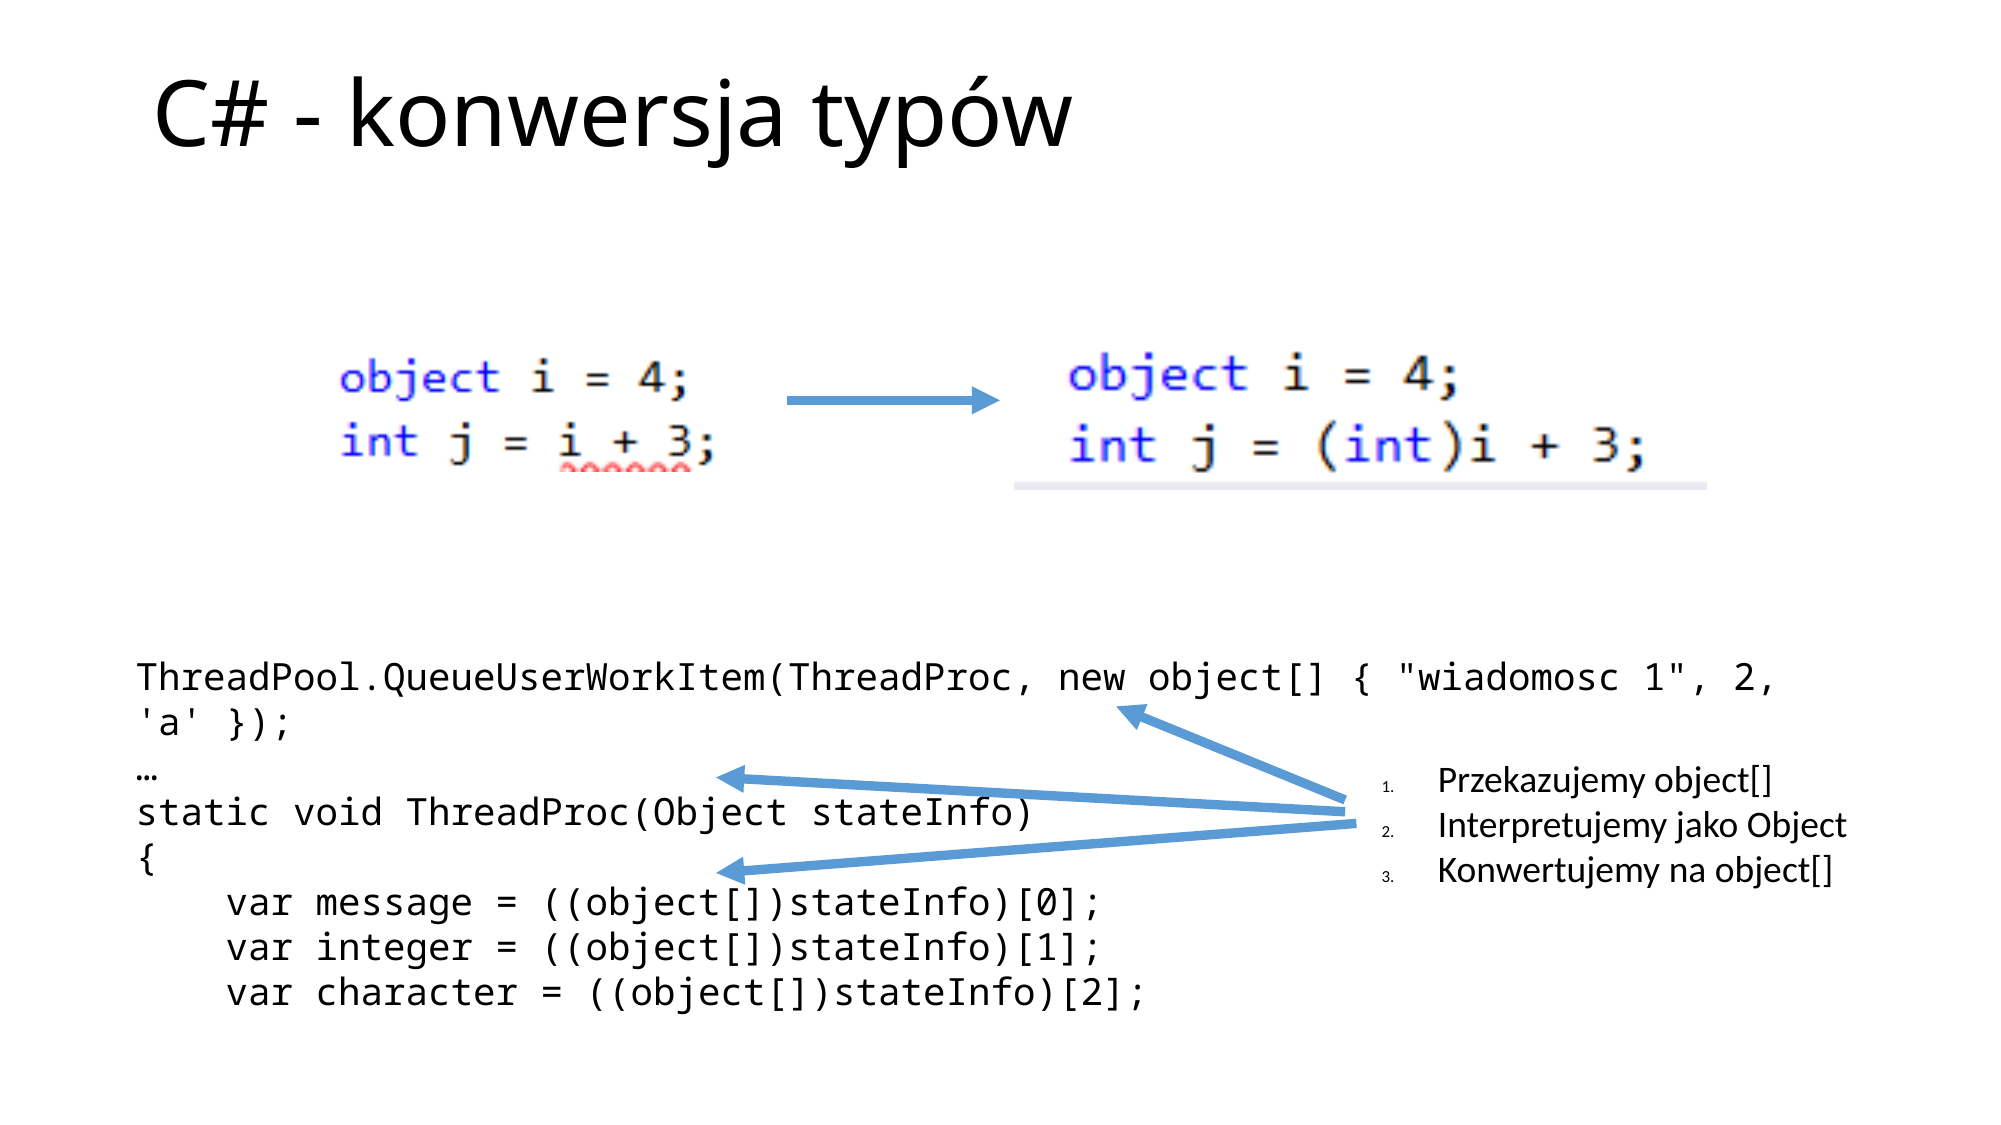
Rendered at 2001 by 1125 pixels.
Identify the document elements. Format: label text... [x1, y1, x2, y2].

text_box Przekazujemy object[] Interpretujemy jako Object Konwertujemy na object[] [1366, 747, 1863, 898]
picture [1014, 340, 1707, 490]
picture [267, 329, 788, 472]
text_box ThreadPool.QueueUserWorkItem(ThreadProc, new object[] { "wiadomosc 1", 2, 'a' }); … static void ThreadProc(Object stateInfo) { var message = ((object[])stateInfo)[0]; var integer = ((object[])stateInfo)[1]; var character = ((object[])stateInfo)[2]; [120, 645, 1863, 1020]
title C# - konwersja typów [137, 59, 1863, 278]
